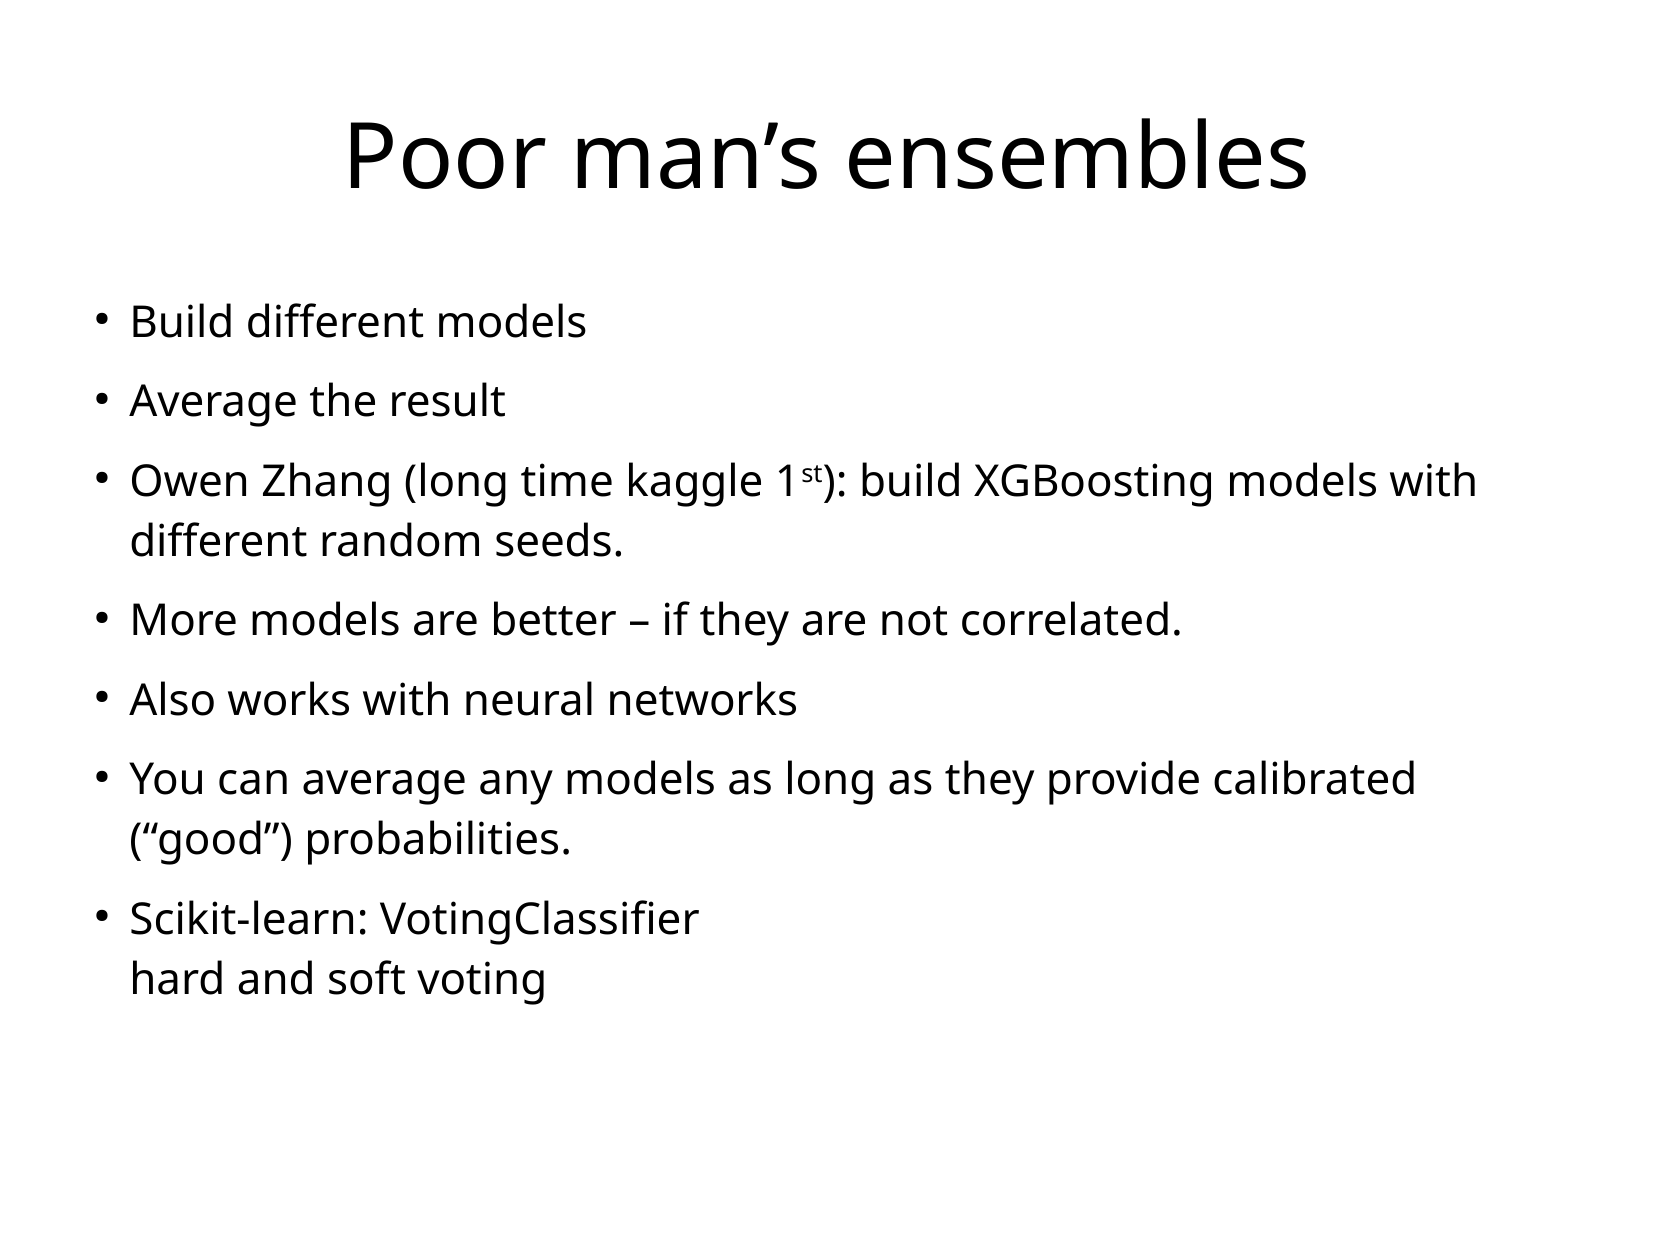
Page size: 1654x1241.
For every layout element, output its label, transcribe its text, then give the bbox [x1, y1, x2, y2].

list Build different models Average the result Owen Zhang (long time kaggle 1st): build XGBoosting models with different random seeds. More models are better – if they are not correlated. Also works with neural networks You can average any models as long as they provide calibrated (“good”) probabilities. Scikit-learn: VotingClassifier hard and soft voting [82, 290, 1571, 1010]
title Poor man’s ensembles [82, 49, 1571, 257]
